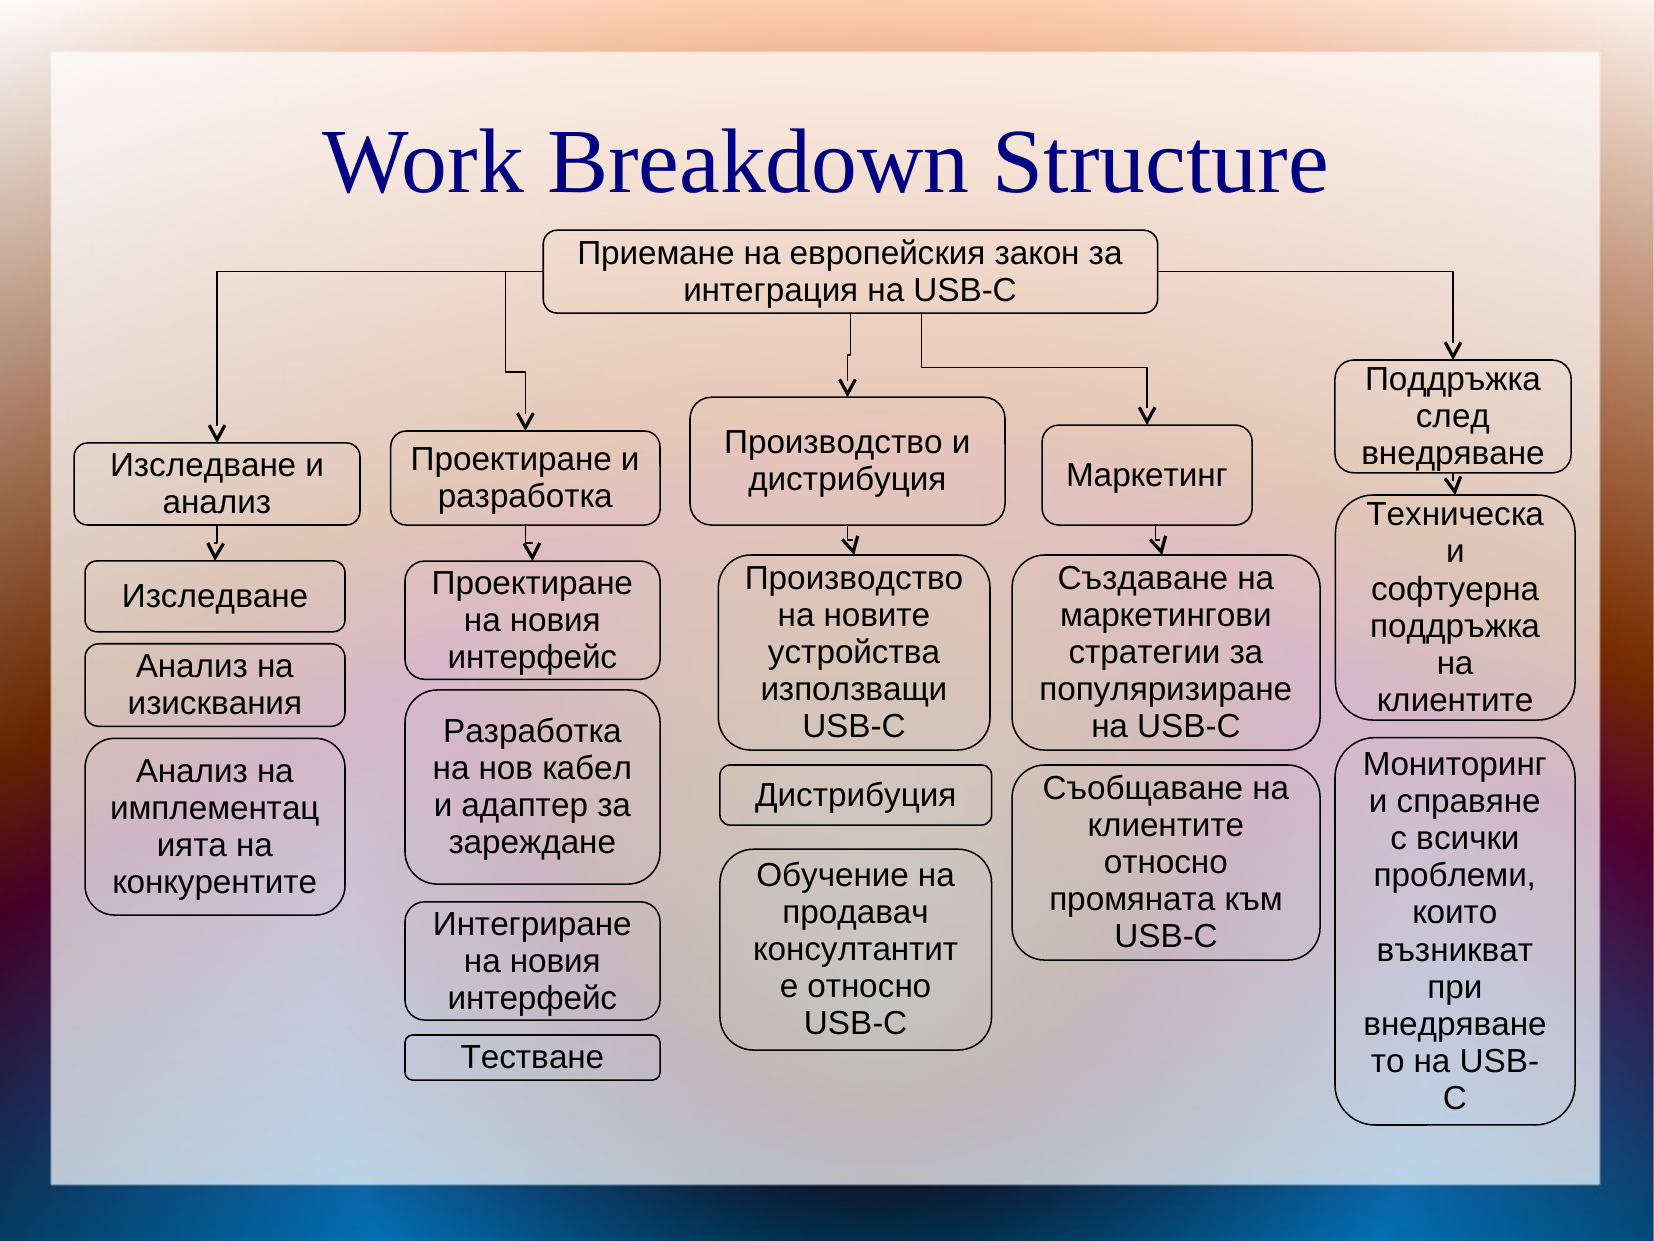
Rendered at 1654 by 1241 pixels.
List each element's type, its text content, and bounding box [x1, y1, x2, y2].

text_box Маркетинг [1042, 425, 1253, 526]
text_box Приемане на европейския закон за интеграция на USB-C [543, 230, 1158, 314]
picture [0, 0, 1654, 1241]
text_box Дистрибуция [719, 765, 992, 826]
text_box Техническа и софтуерна поддръжка на клиентите [1335, 495, 1576, 721]
text_box Проектиране на новия интерфейс [405, 561, 661, 680]
text_box Създаване на маркетингови стратегии за популяризиране на USB-C [1012, 555, 1321, 751]
text_box Мониторинг и справяне с всички проблеми, които възникват при внедряването на USB-C [1335, 737, 1576, 1126]
text_box Анализ на изисквания [85, 643, 346, 727]
title Work Breakdown Structure [82, 55, 1571, 263]
text_box Обучение на продавач консултантите относно USB-C [719, 849, 992, 1051]
text_box Изследване [85, 560, 346, 632]
text_box Изследване и анализ [74, 442, 361, 526]
text_box Тестване [405, 1035, 661, 1081]
text_box Разработка на нов кабел и адаптер за зареждане [405, 689, 661, 885]
text_box Производство на новите устройства използващи USB-C [718, 555, 991, 751]
text_box Проектиране и разработка [390, 430, 661, 526]
text_box Анализ на имплементацията на конкурентите [85, 738, 346, 916]
text_box Съобщаване на клиентите относно промяната към USB-C [1012, 765, 1321, 961]
text_box Поддръжка след внедряване [1334, 360, 1572, 473]
text_box Интегриране на новия интерфейс [405, 901, 661, 1021]
text_box Производство и дистрибуция [690, 397, 1006, 526]
